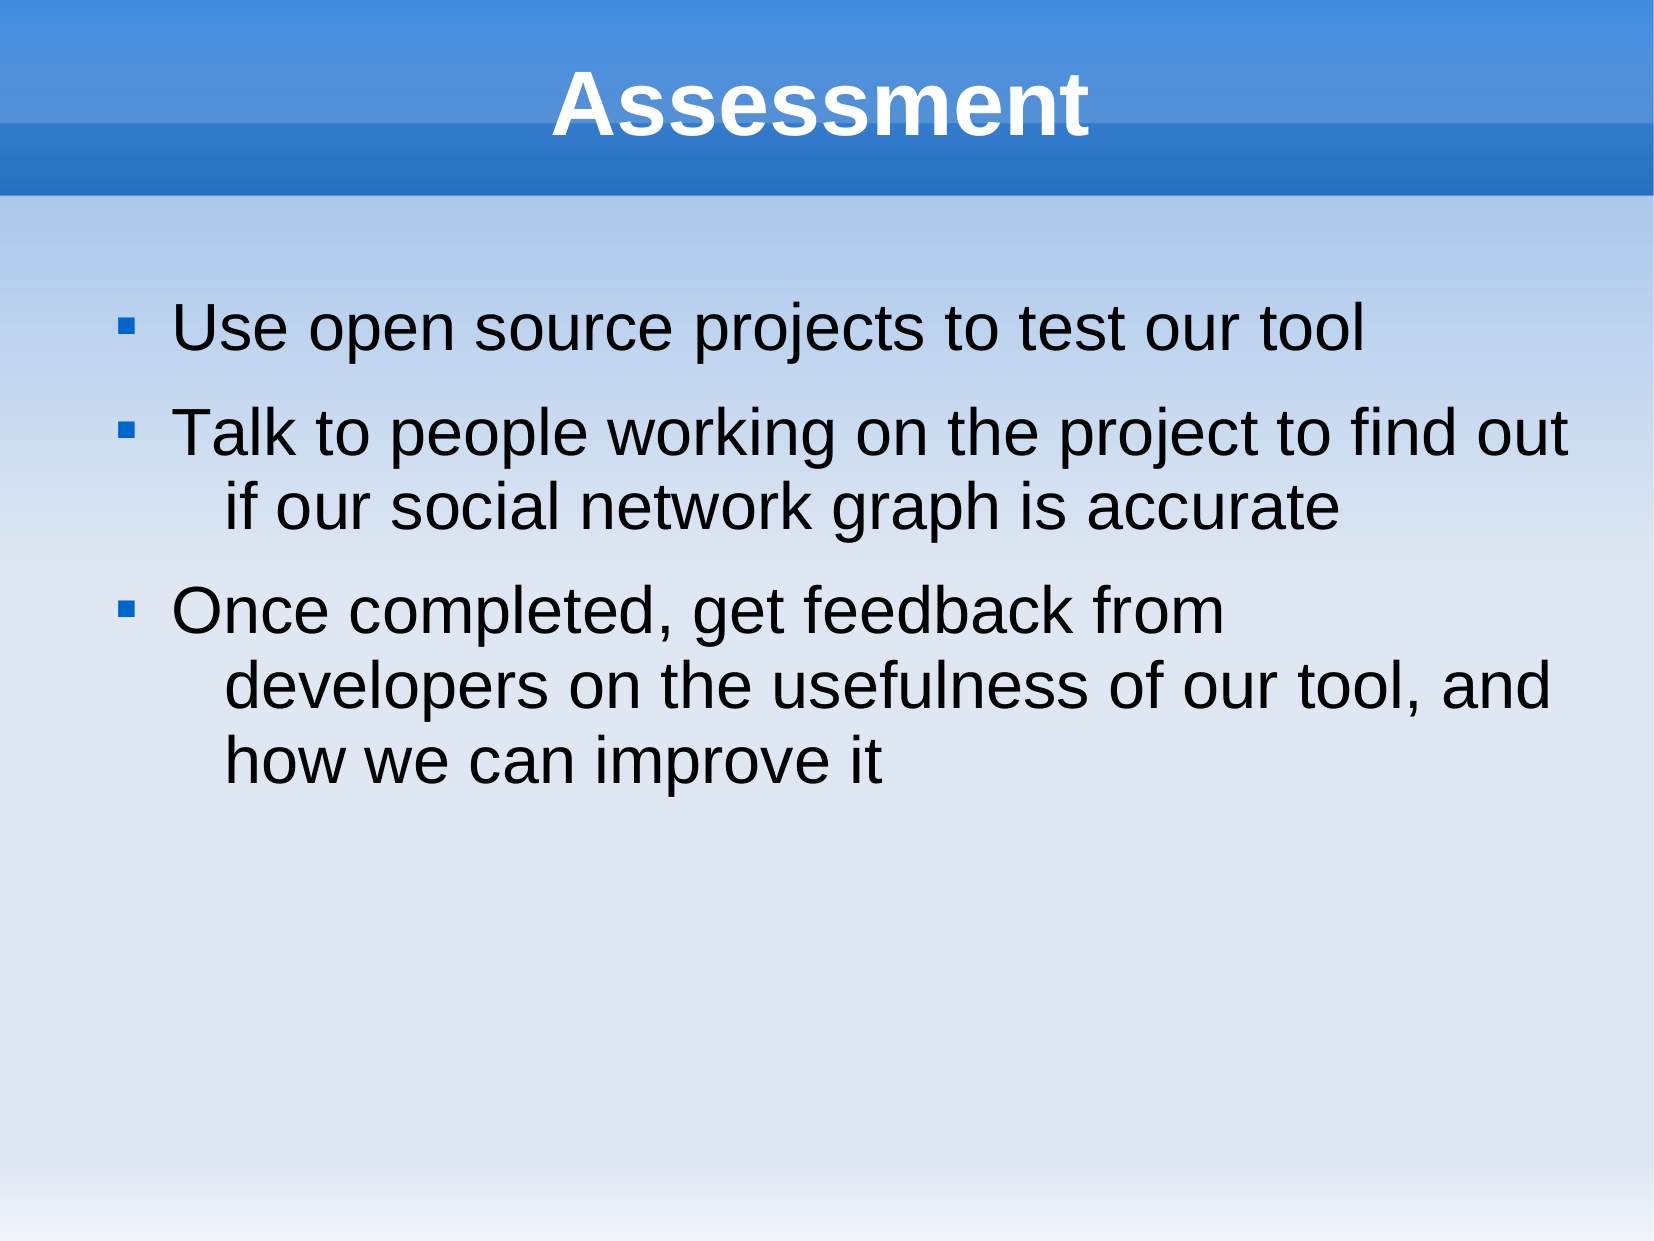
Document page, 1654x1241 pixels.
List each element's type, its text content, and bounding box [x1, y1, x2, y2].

list Use open source projects to test our tool Talk to people working on the project to find out if our social network graph is accurate Once completed, get feedback from developers on the usefulness of our tool, and how we can improve it [82, 290, 1571, 1109]
title Assessment [76, 0, 1565, 208]
picture [0, 0, 1654, 1241]
